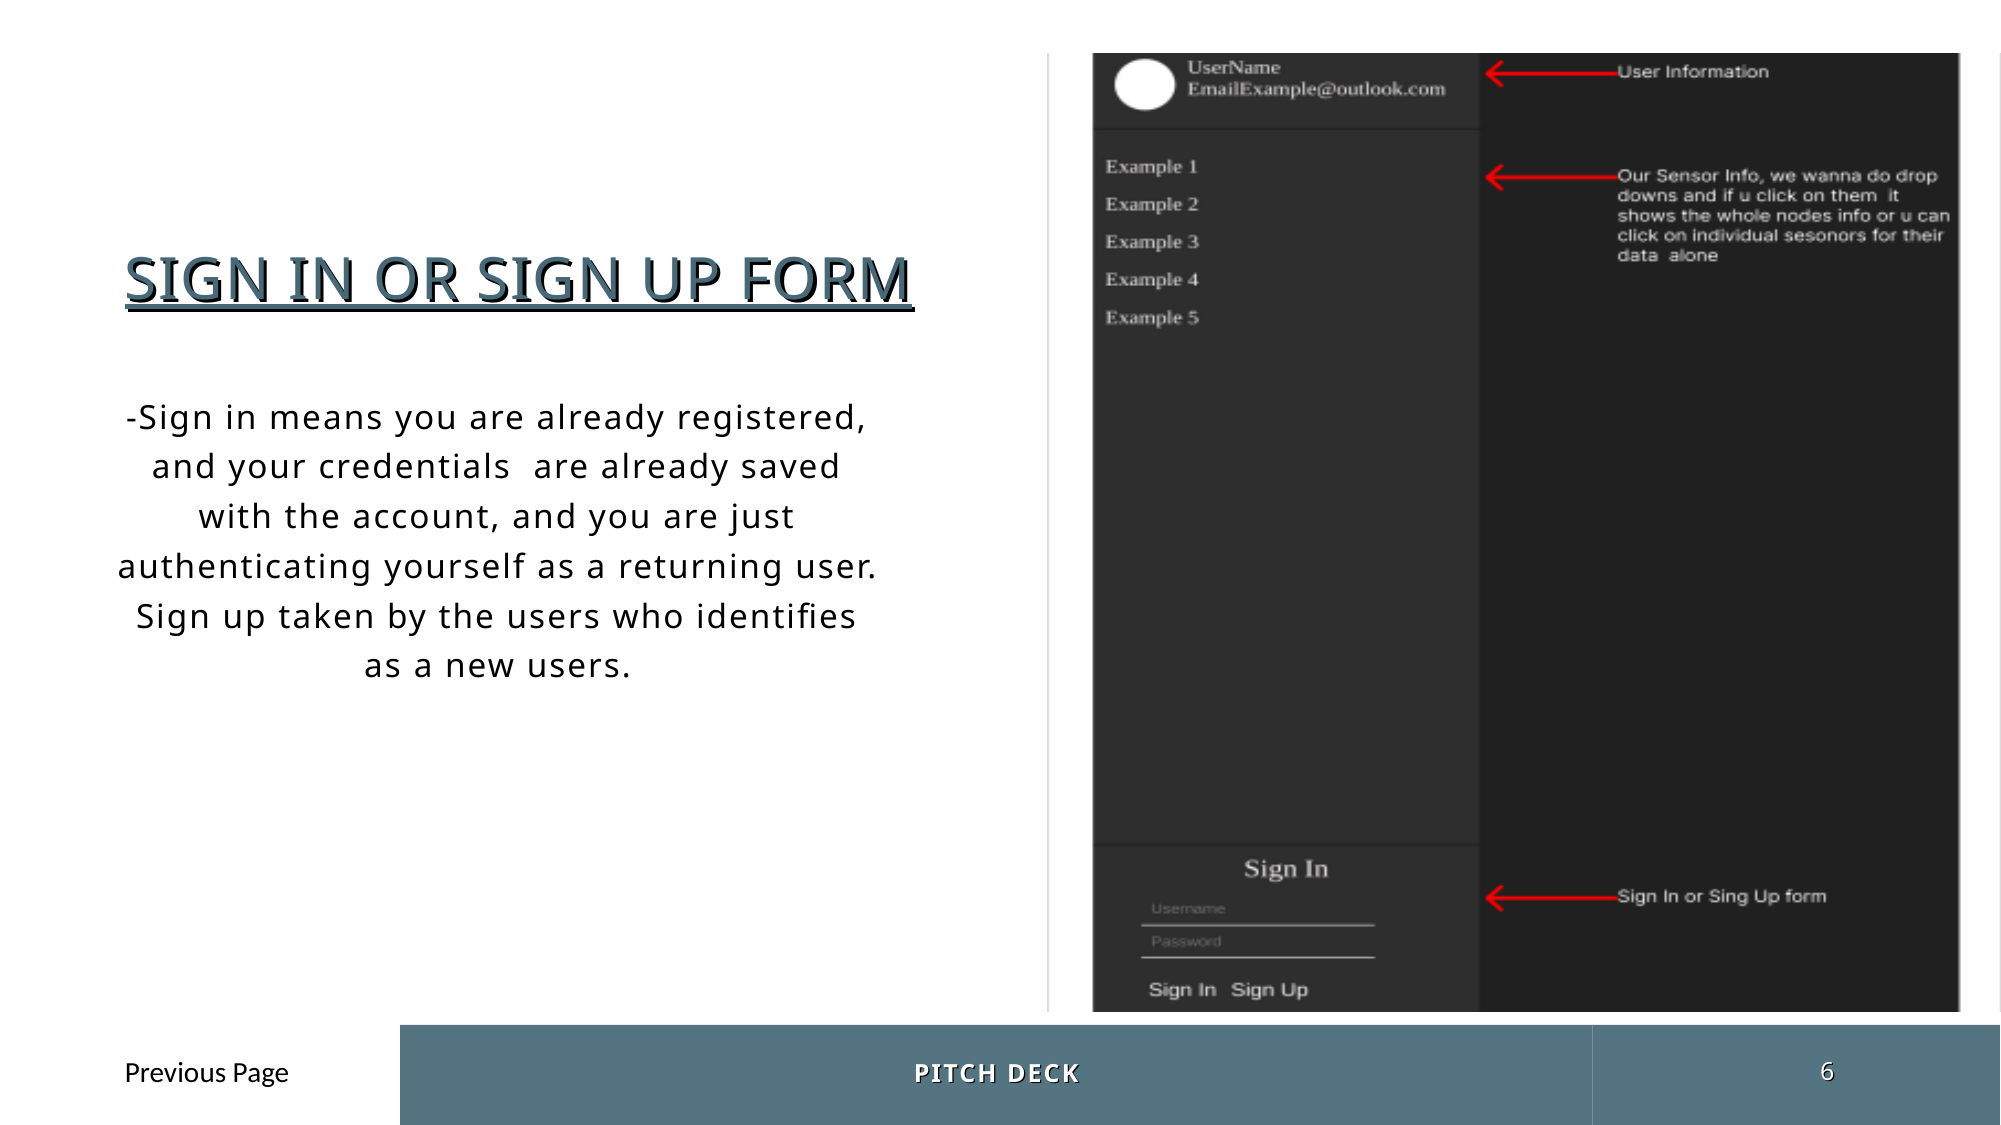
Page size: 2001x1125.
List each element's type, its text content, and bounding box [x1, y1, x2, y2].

picture [1047, 53, 2000, 1012]
list -Sign in means you are already registered, and your credentials are already saved with the account, and you are just authenticating yourself as a returning user. Sign up taken by the users who identifies as a new users. [102, 238, 897, 916]
text_box Previous Page [109, 1045, 357, 1097]
title Sign in or sign up form [109, 221, 963, 340]
text_box [1592, 1024, 2000, 1125]
text_box Pitch deck [400, 1024, 1592, 1125]
